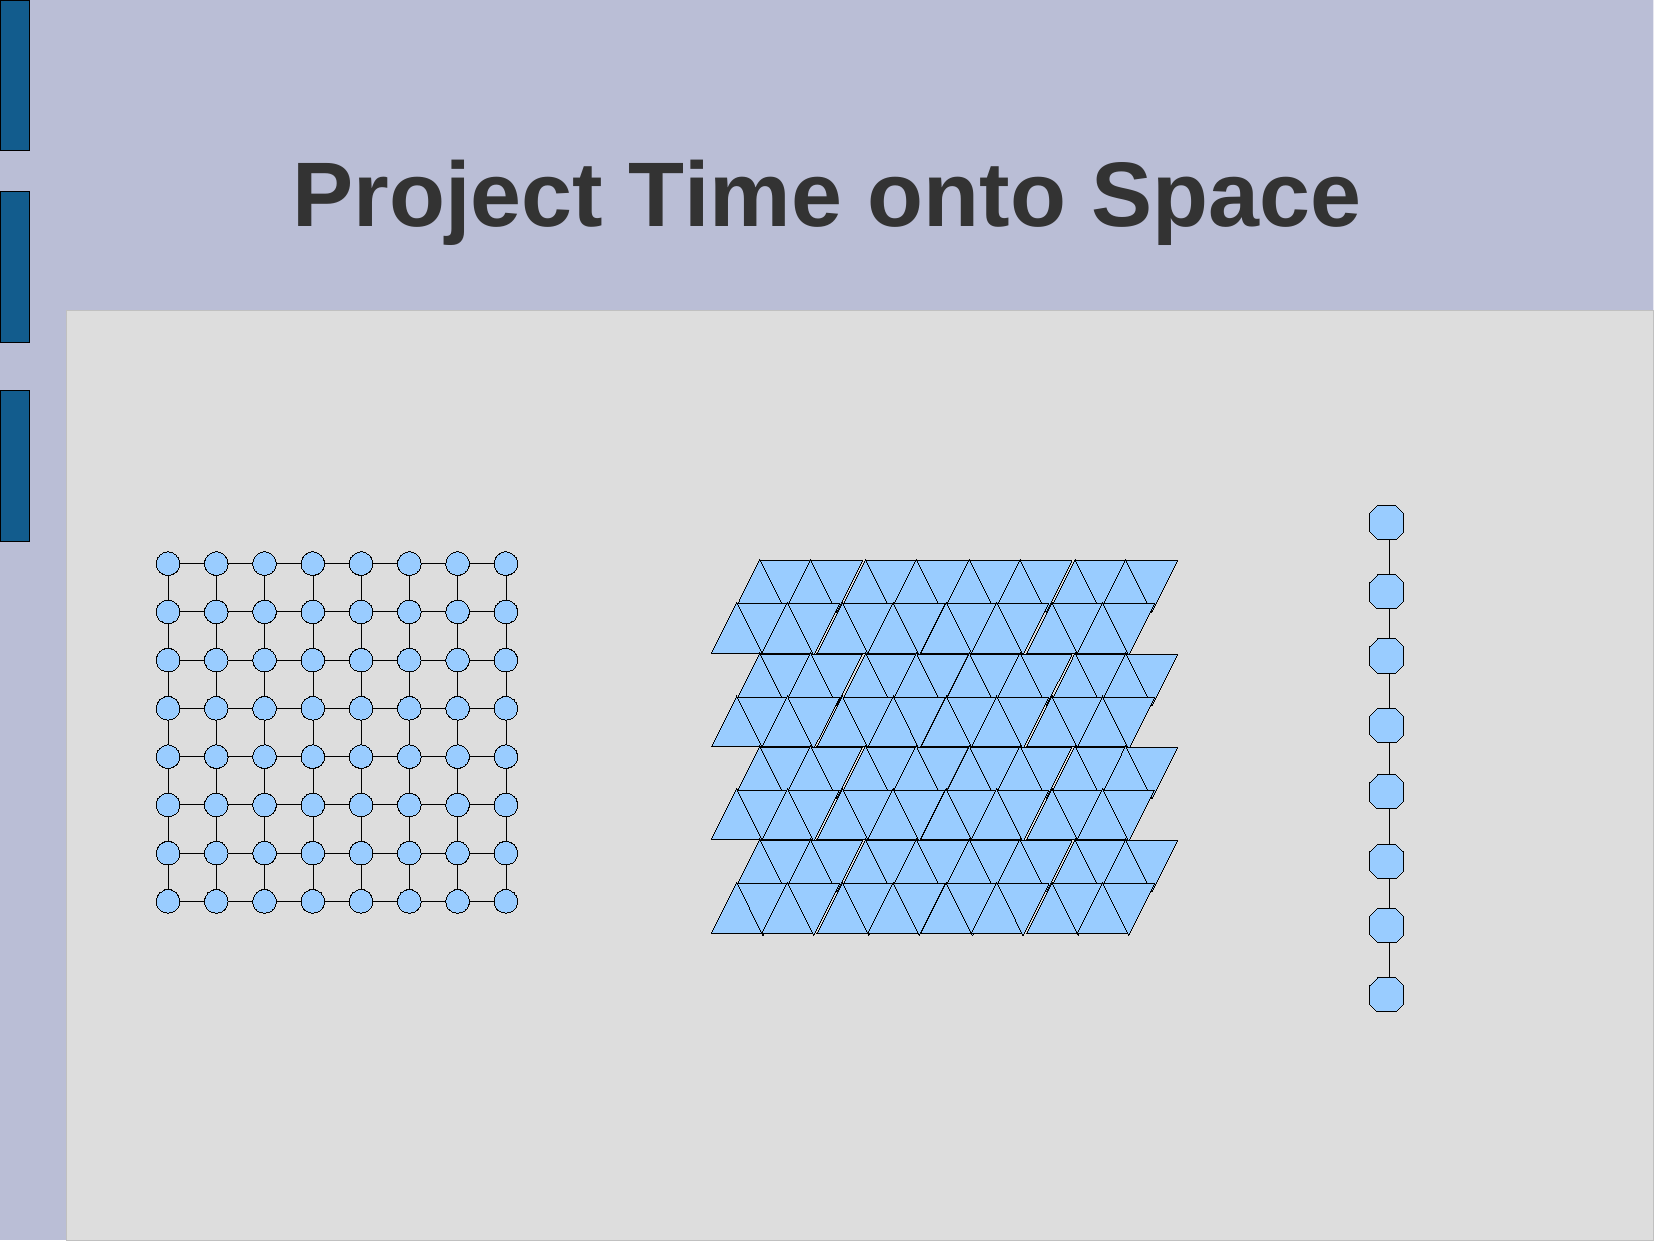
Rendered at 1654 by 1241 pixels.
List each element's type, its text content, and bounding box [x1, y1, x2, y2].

text_box [445, 551, 470, 576]
text_box [445, 793, 470, 817]
text_box [711, 559, 1178, 936]
text_box [397, 889, 422, 914]
text_box [204, 551, 229, 576]
text_box [156, 841, 180, 865]
text_box [252, 793, 277, 817]
text_box [301, 744, 325, 769]
text_box [204, 793, 229, 817]
text_box [397, 841, 422, 865]
text_box [1369, 708, 1404, 743]
text_box [301, 889, 325, 914]
text_box [494, 793, 518, 817]
text_box [349, 696, 373, 721]
text_box [204, 600, 229, 624]
text_box [204, 889, 229, 914]
text_box [301, 551, 325, 576]
text_box [156, 889, 180, 914]
text_box [301, 841, 325, 865]
text_box [445, 600, 470, 624]
text_box [252, 551, 277, 576]
text_box [1369, 908, 1404, 943]
text_box [252, 889, 277, 914]
text_box [494, 889, 518, 914]
text_box [156, 600, 180, 624]
text_box [301, 600, 325, 624]
text_box [1369, 844, 1404, 879]
text_box [252, 600, 277, 624]
text_box [252, 696, 277, 721]
text_box [397, 551, 422, 576]
text_box [301, 648, 325, 672]
text_box [204, 696, 229, 721]
text_box [349, 889, 373, 914]
text_box [349, 841, 373, 865]
text_box [252, 744, 277, 769]
text_box [494, 841, 518, 865]
text_box [397, 600, 422, 624]
text_box [204, 648, 229, 672]
text_box [156, 793, 180, 817]
text_box [349, 744, 373, 769]
title Project Time onto Space [121, 98, 1534, 291]
text_box [156, 744, 180, 769]
text_box [1369, 774, 1404, 809]
text_box [397, 648, 422, 672]
text_box [252, 841, 277, 865]
text_box [397, 793, 422, 817]
text_box [445, 648, 470, 672]
text_box [349, 793, 373, 817]
text_box [204, 744, 229, 769]
text_box [1369, 638, 1404, 674]
text_box [397, 696, 422, 721]
text_box [1369, 574, 1404, 609]
text_box [349, 551, 373, 576]
text_box [494, 600, 518, 624]
text_box [397, 744, 422, 769]
text_box [252, 648, 277, 672]
text_box [494, 551, 518, 576]
text_box [445, 841, 470, 865]
text_box [349, 600, 373, 624]
text_box [1369, 977, 1404, 1012]
text_box [494, 696, 518, 721]
text_box [494, 648, 518, 672]
text_box [156, 551, 180, 576]
text_box [301, 793, 325, 817]
text_box [445, 889, 470, 914]
text_box [204, 841, 229, 865]
text_box [445, 744, 470, 769]
text_box [301, 696, 325, 721]
text_box [349, 648, 373, 672]
text_box [1369, 505, 1404, 540]
text_box [156, 696, 180, 721]
text_box [494, 744, 518, 769]
text_box [156, 648, 180, 672]
text_box [445, 696, 470, 721]
